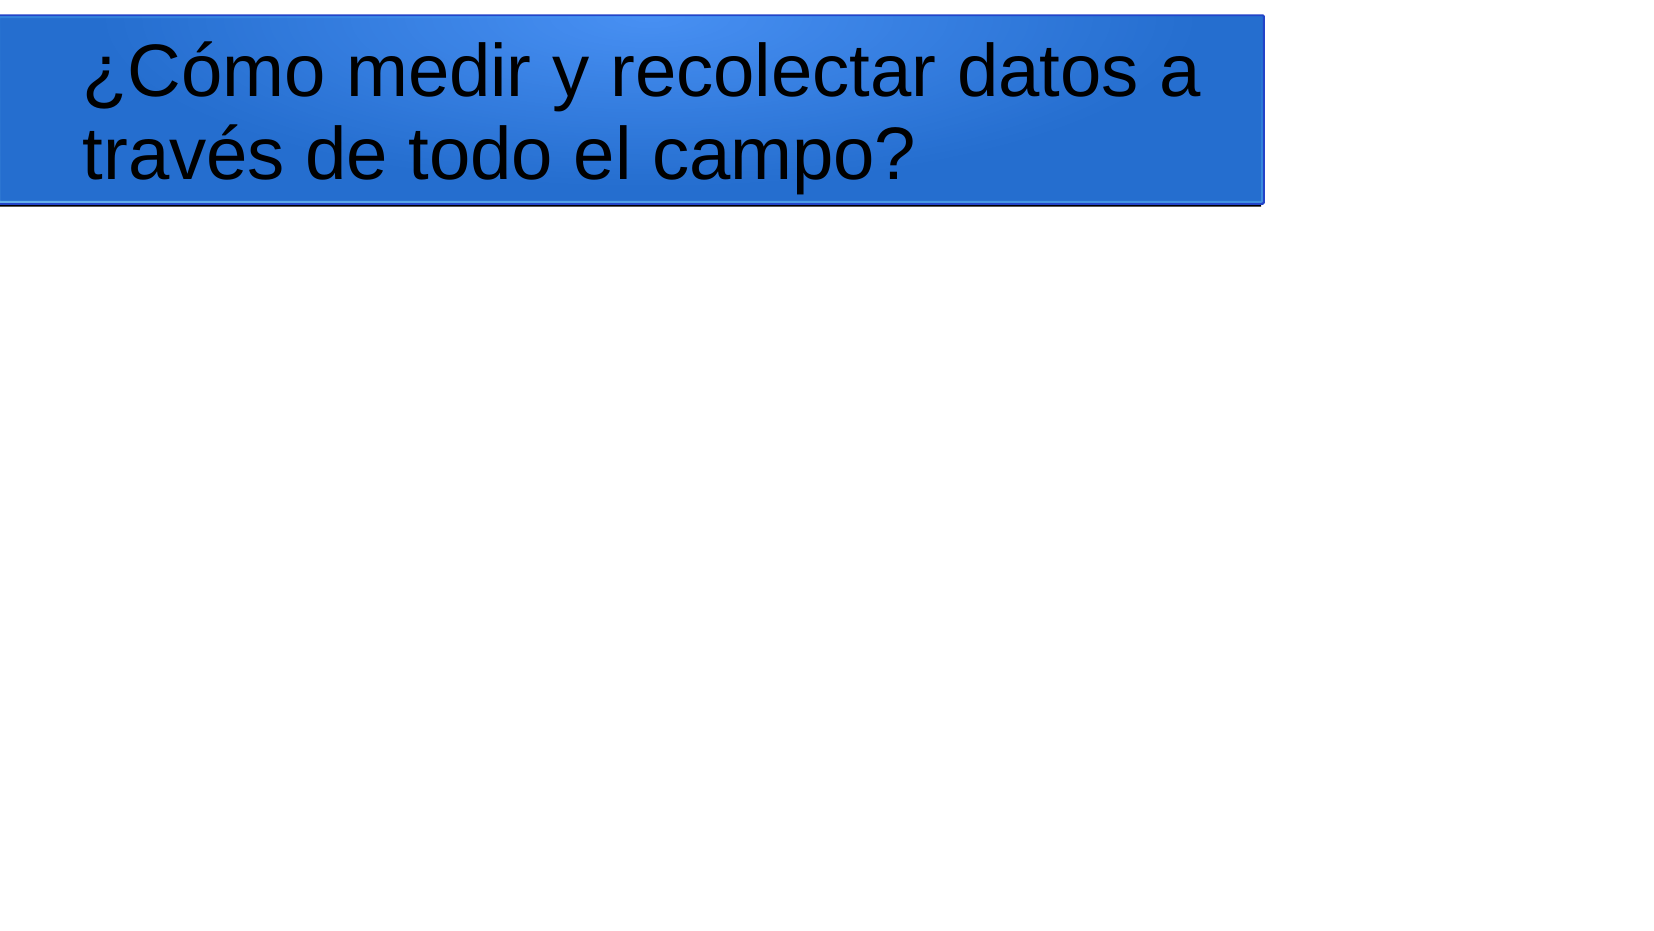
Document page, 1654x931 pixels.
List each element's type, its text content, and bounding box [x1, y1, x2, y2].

title ¿Cómo medir y recolectar datos a través de todo el campo? [82, 29, 1235, 196]
